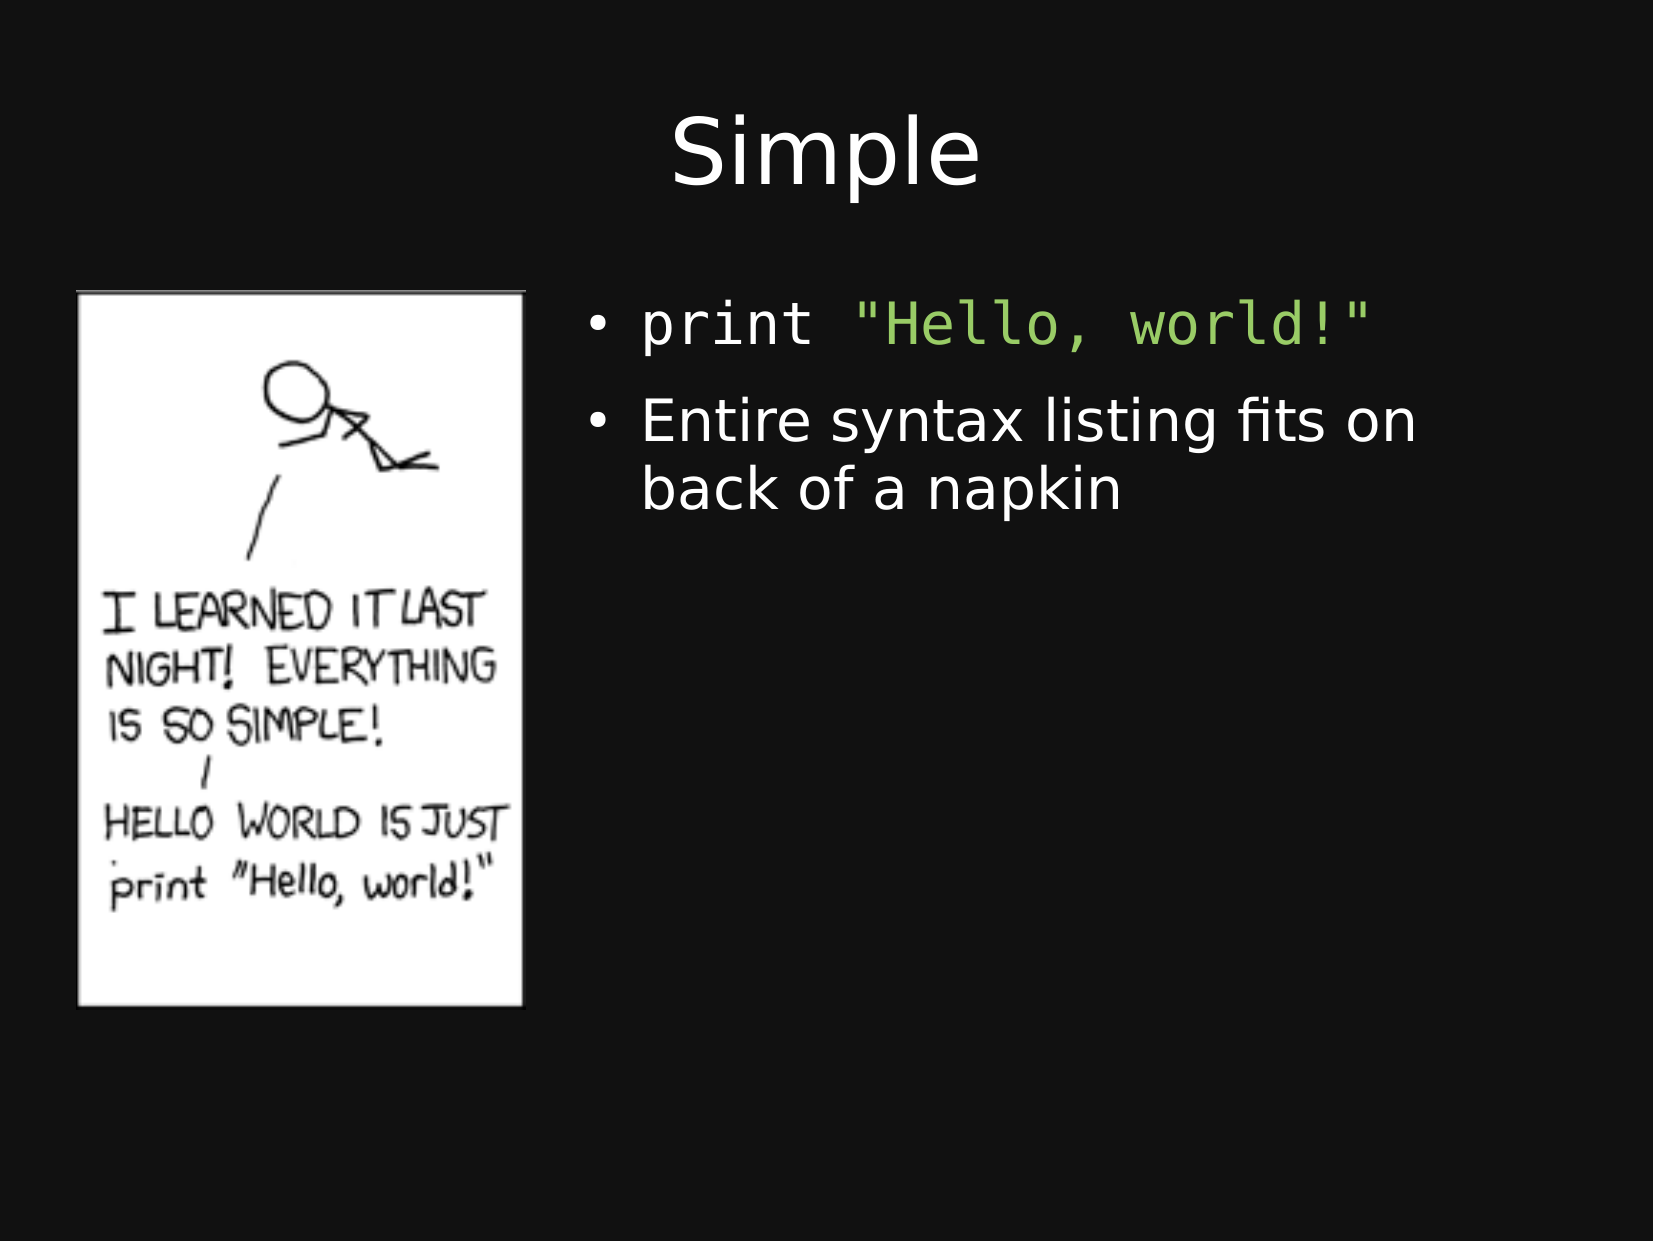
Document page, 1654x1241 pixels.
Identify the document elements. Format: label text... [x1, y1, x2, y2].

list print "Hello, world!" Entire syntax listing fits on back of a napkin [570, 290, 1571, 1010]
title Simple [82, 49, 1571, 257]
picture [76, 290, 526, 1010]
